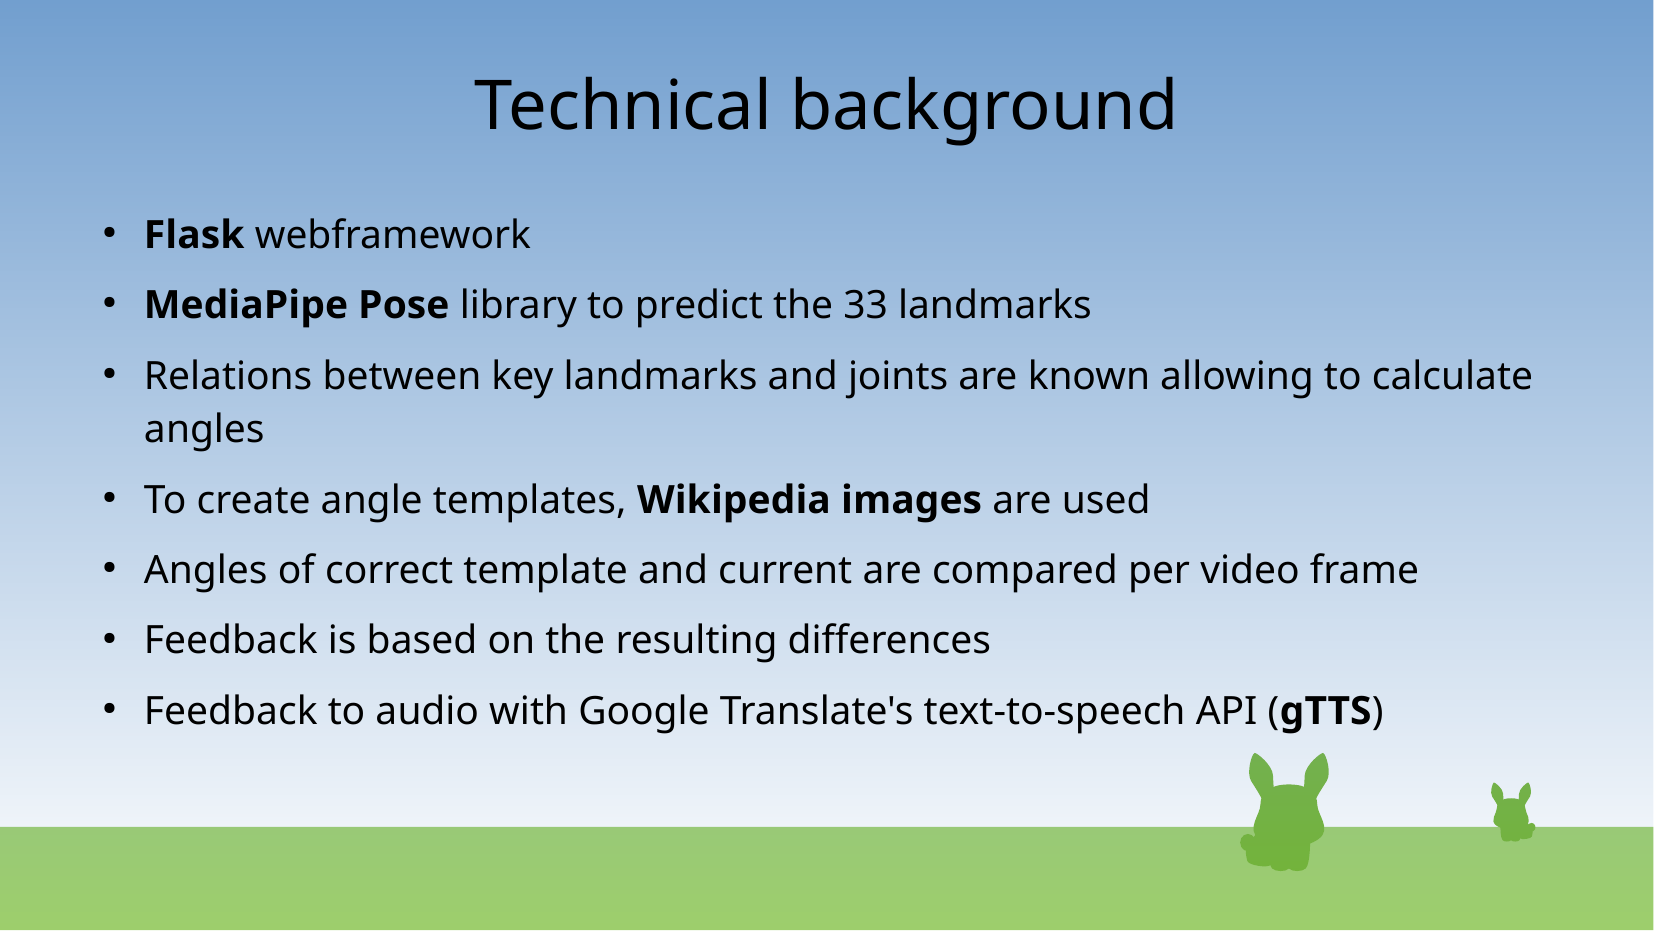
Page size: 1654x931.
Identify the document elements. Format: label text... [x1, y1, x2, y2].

list Flask webframework MediaPipe Pose library to predict the 33 landmarks Relations between key landmarks and joints are known allowing to calculate angles To create angle templates, Wikipedia images are used Angles of correct template and current are compared per video frame Feedback is based on the resulting differences Feedback to audio with Google Translate's text-to-speech API (gTTS) [88, 206, 1565, 739]
text_box [0, 0, 1654, 931]
title Technical background [88, 29, 1565, 178]
